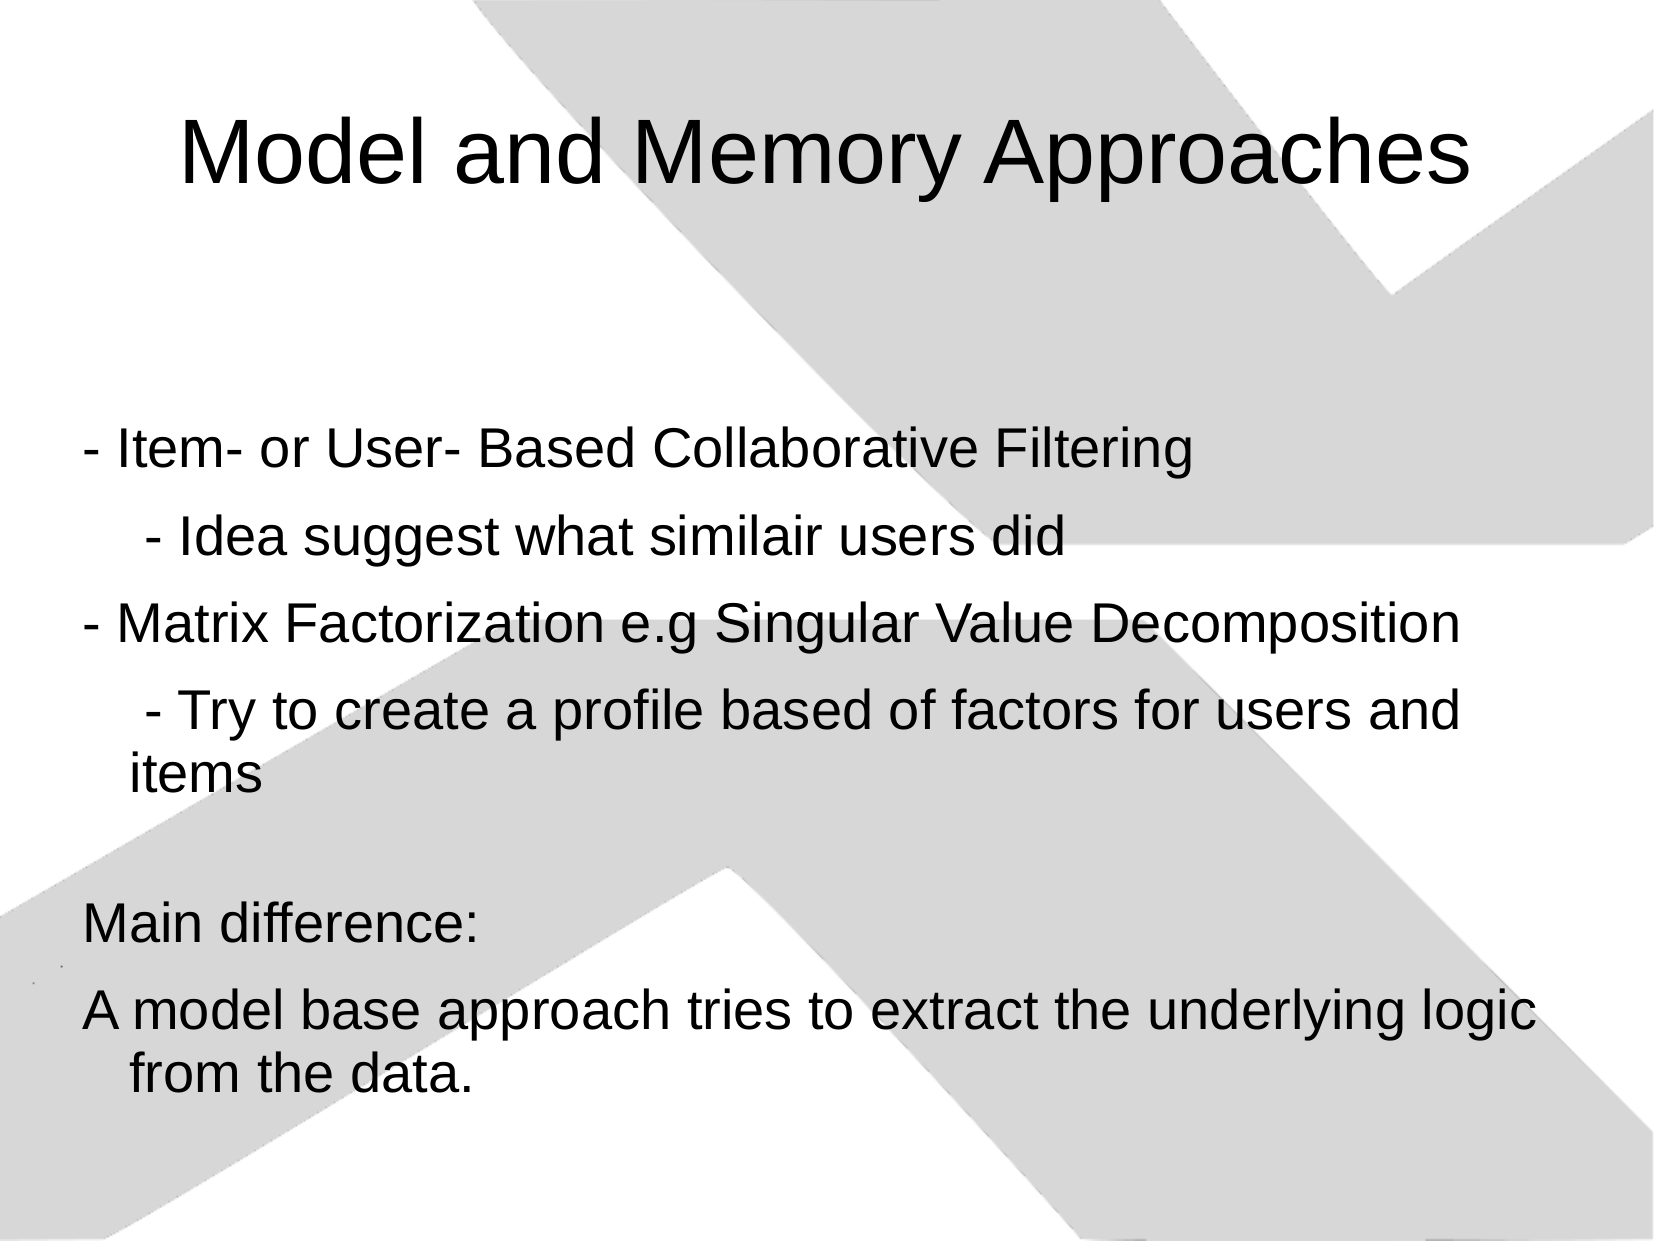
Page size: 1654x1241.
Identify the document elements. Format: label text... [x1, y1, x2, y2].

list - Item- or User- Based Collaborative Filtering - Idea suggest what similair users did - Matrix Factorization e.g Singular Value Decomposition - Try to create a profile based of factors for users and items Main difference: A model base approach tries to extract the underlying logic from the data. [82, 413, 1571, 1109]
picture [0, 0, 1654, 1241]
title Model and Memory Approaches [82, 49, 1571, 257]
